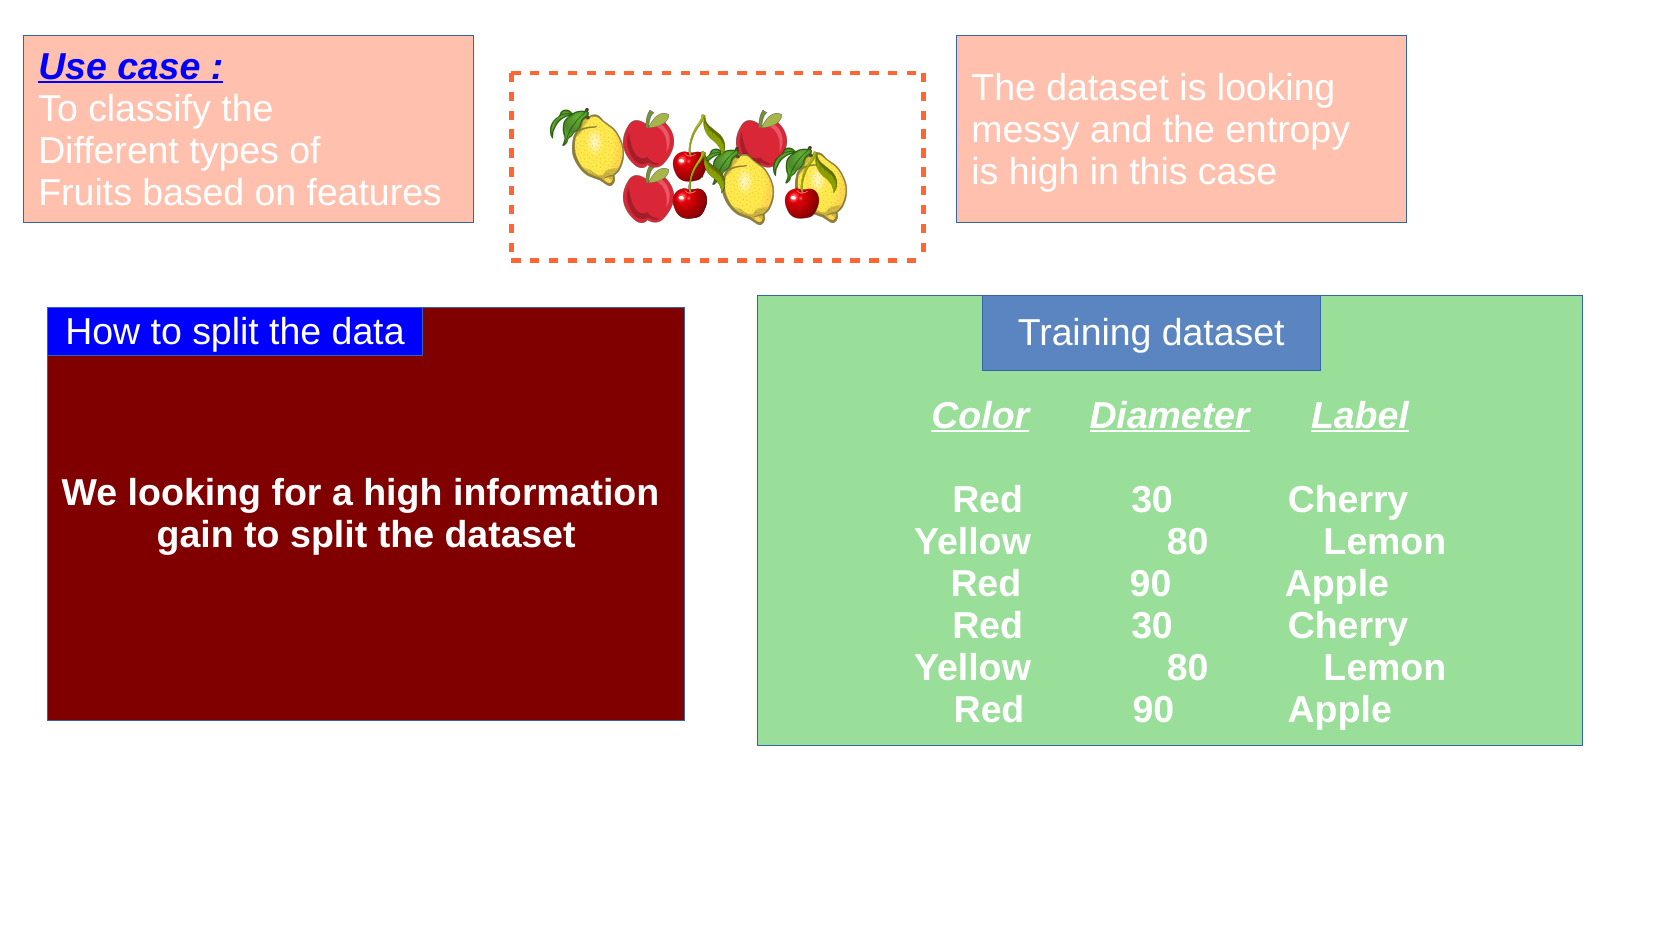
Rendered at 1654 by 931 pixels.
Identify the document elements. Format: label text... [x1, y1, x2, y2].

text_box Use case : To classify the Different types of Fruits based on features [23, 35, 474, 223]
text_box Training dataset [982, 295, 1321, 371]
text_box How to split the data [47, 307, 423, 356]
picture [550, 108, 849, 225]
text_box The dataset is looking messy and the entropy is high in this case [956, 35, 1407, 223]
text_box We looking for a high information gain to split the dataset [47, 307, 685, 721]
text_box Color Diameter Label Red 30 Cherry Yellow 80 Lemon Red 90 Apple Red 30 Cherry Yellow 80 Lemon Red 90 Apple [757, 295, 1583, 746]
